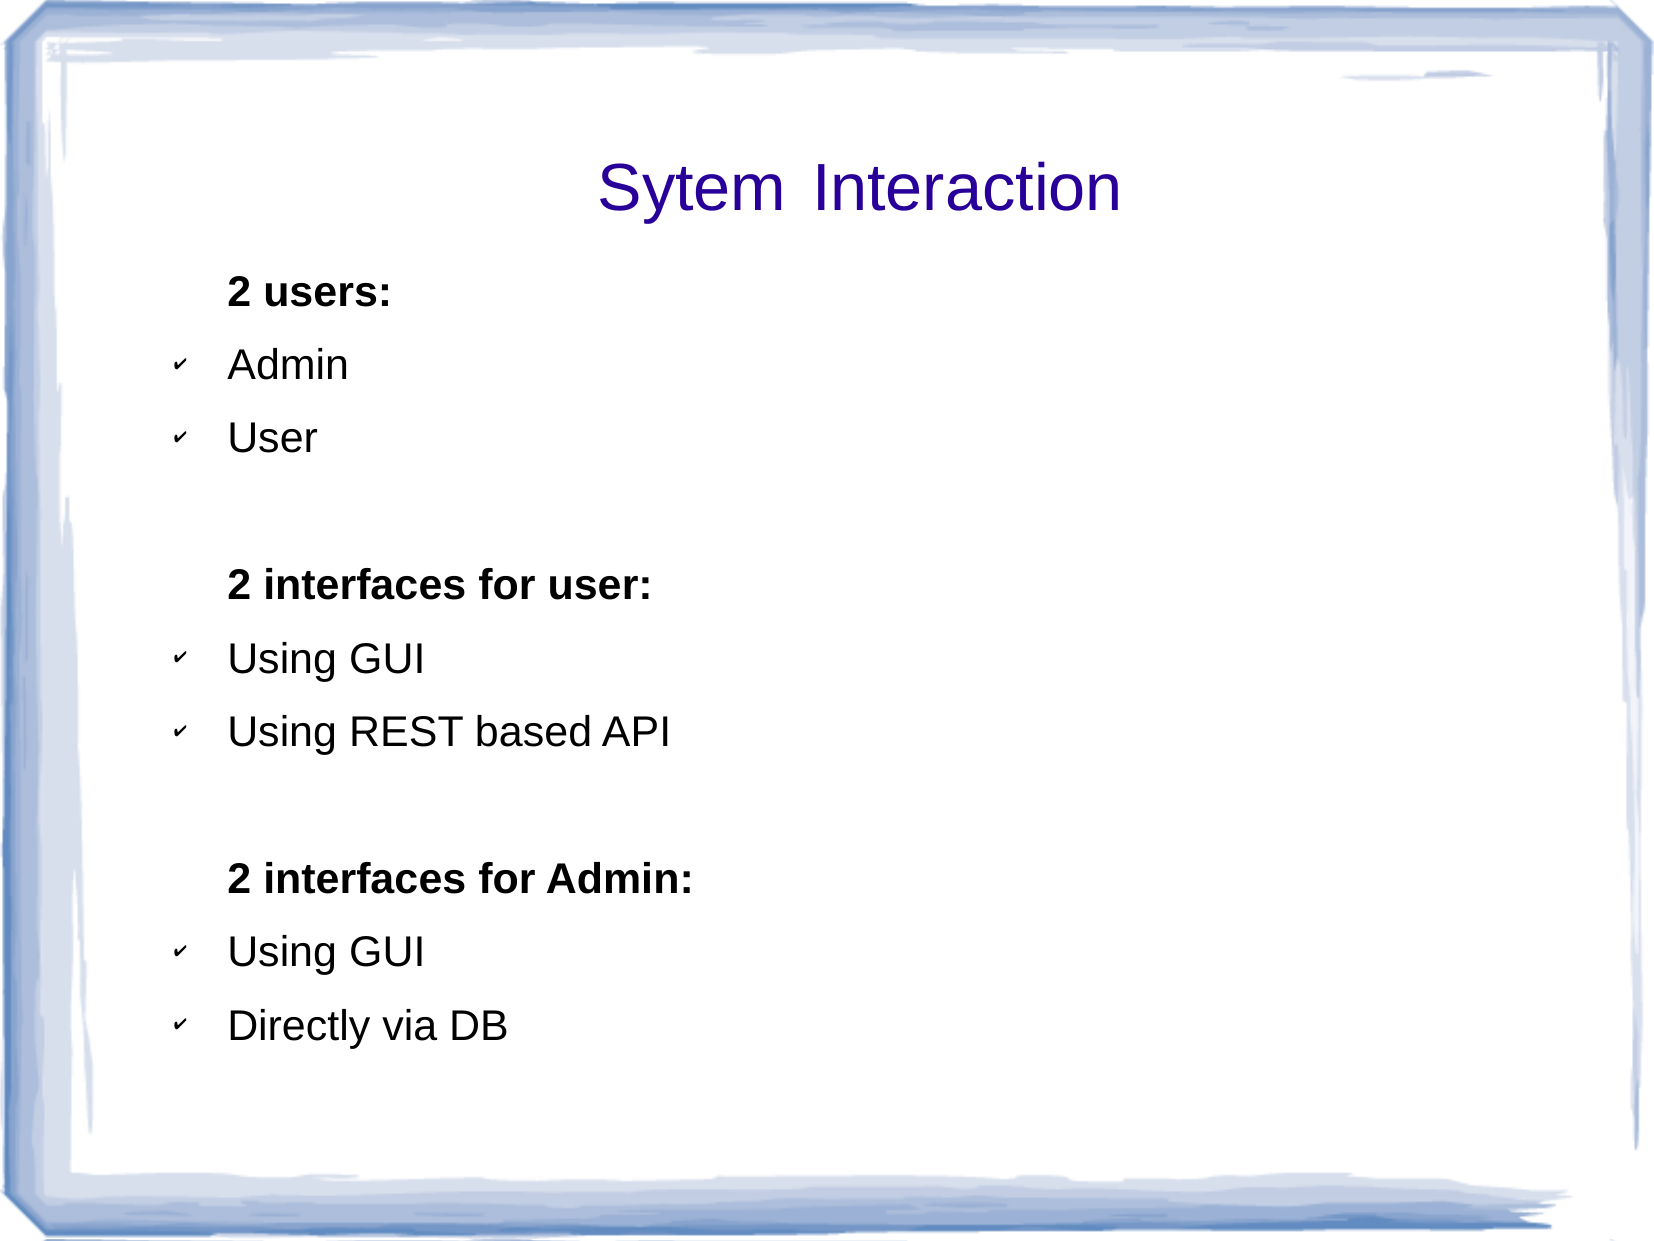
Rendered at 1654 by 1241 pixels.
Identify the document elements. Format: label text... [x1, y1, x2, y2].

text_box 2 users: Admin User 2 interfaces for user: Using GUI Using REST based API 2 interfaces for Admin: Using GUI Directly via DB [141, 259, 1418, 1149]
picture [0, 0, 1654, 1241]
text_box Sytem Interaction [153, 0, 1567, 230]
